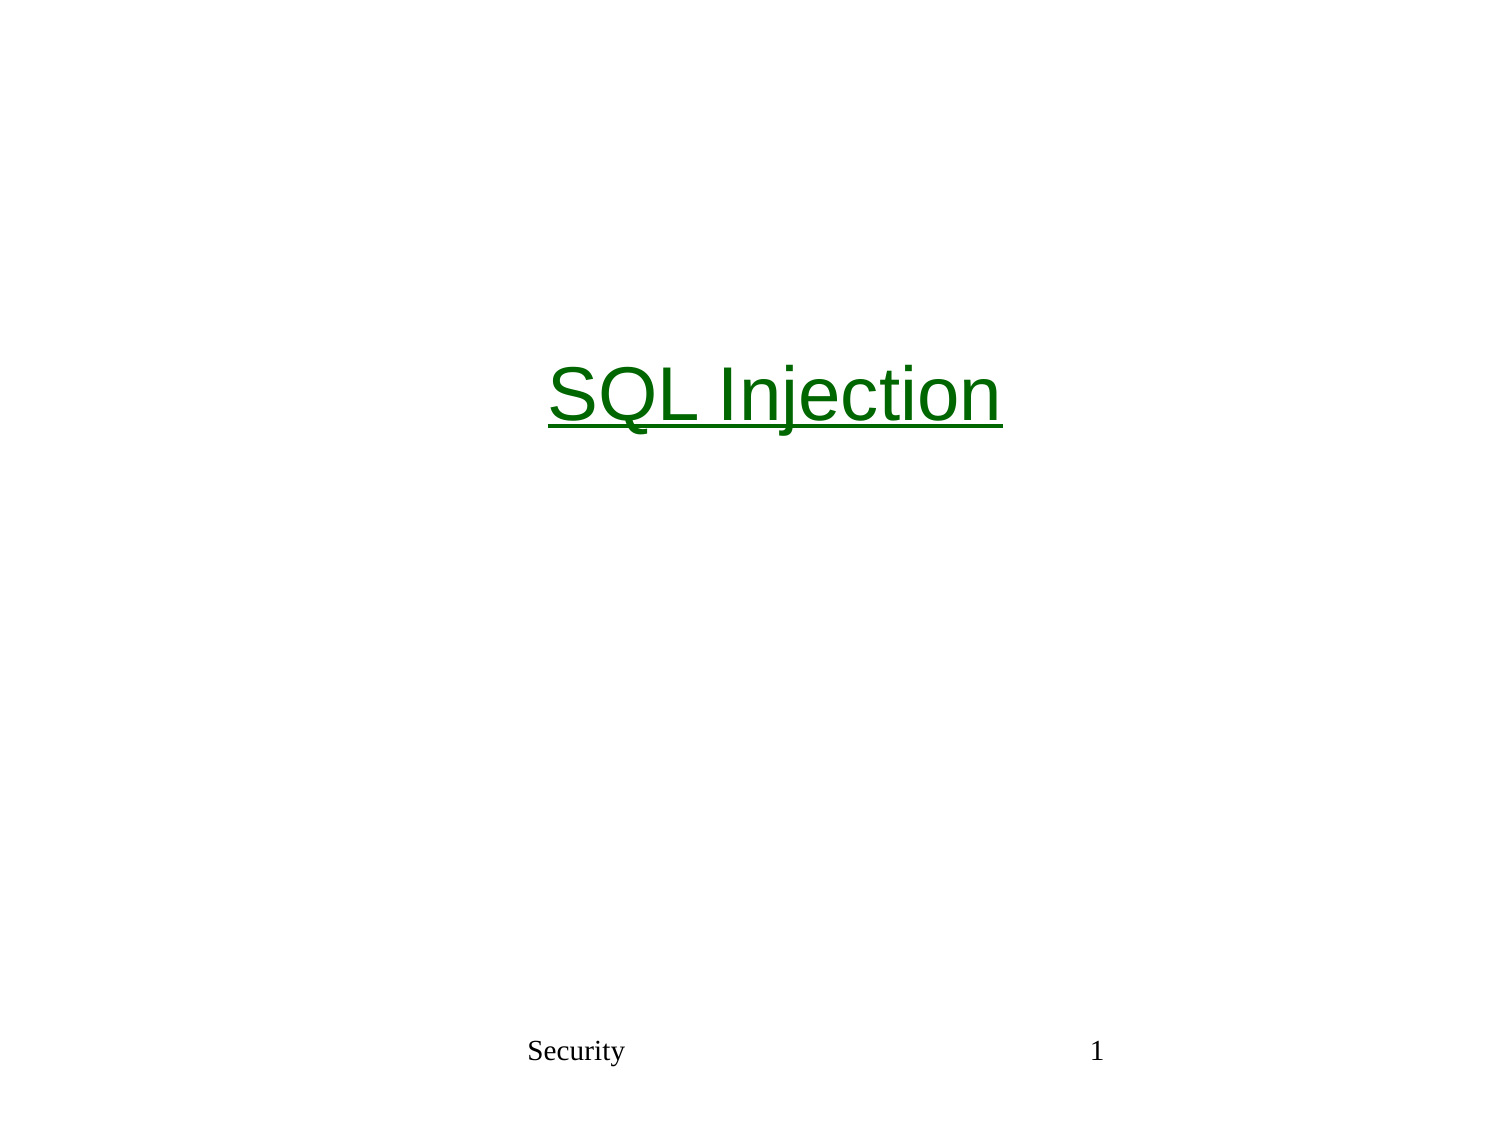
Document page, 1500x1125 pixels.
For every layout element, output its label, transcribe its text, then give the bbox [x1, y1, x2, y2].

footer Security [512, 1024, 988, 1100]
slide_number <number> [1074, 1024, 1425, 1100]
title SQL Injection [150, 299, 1401, 488]
